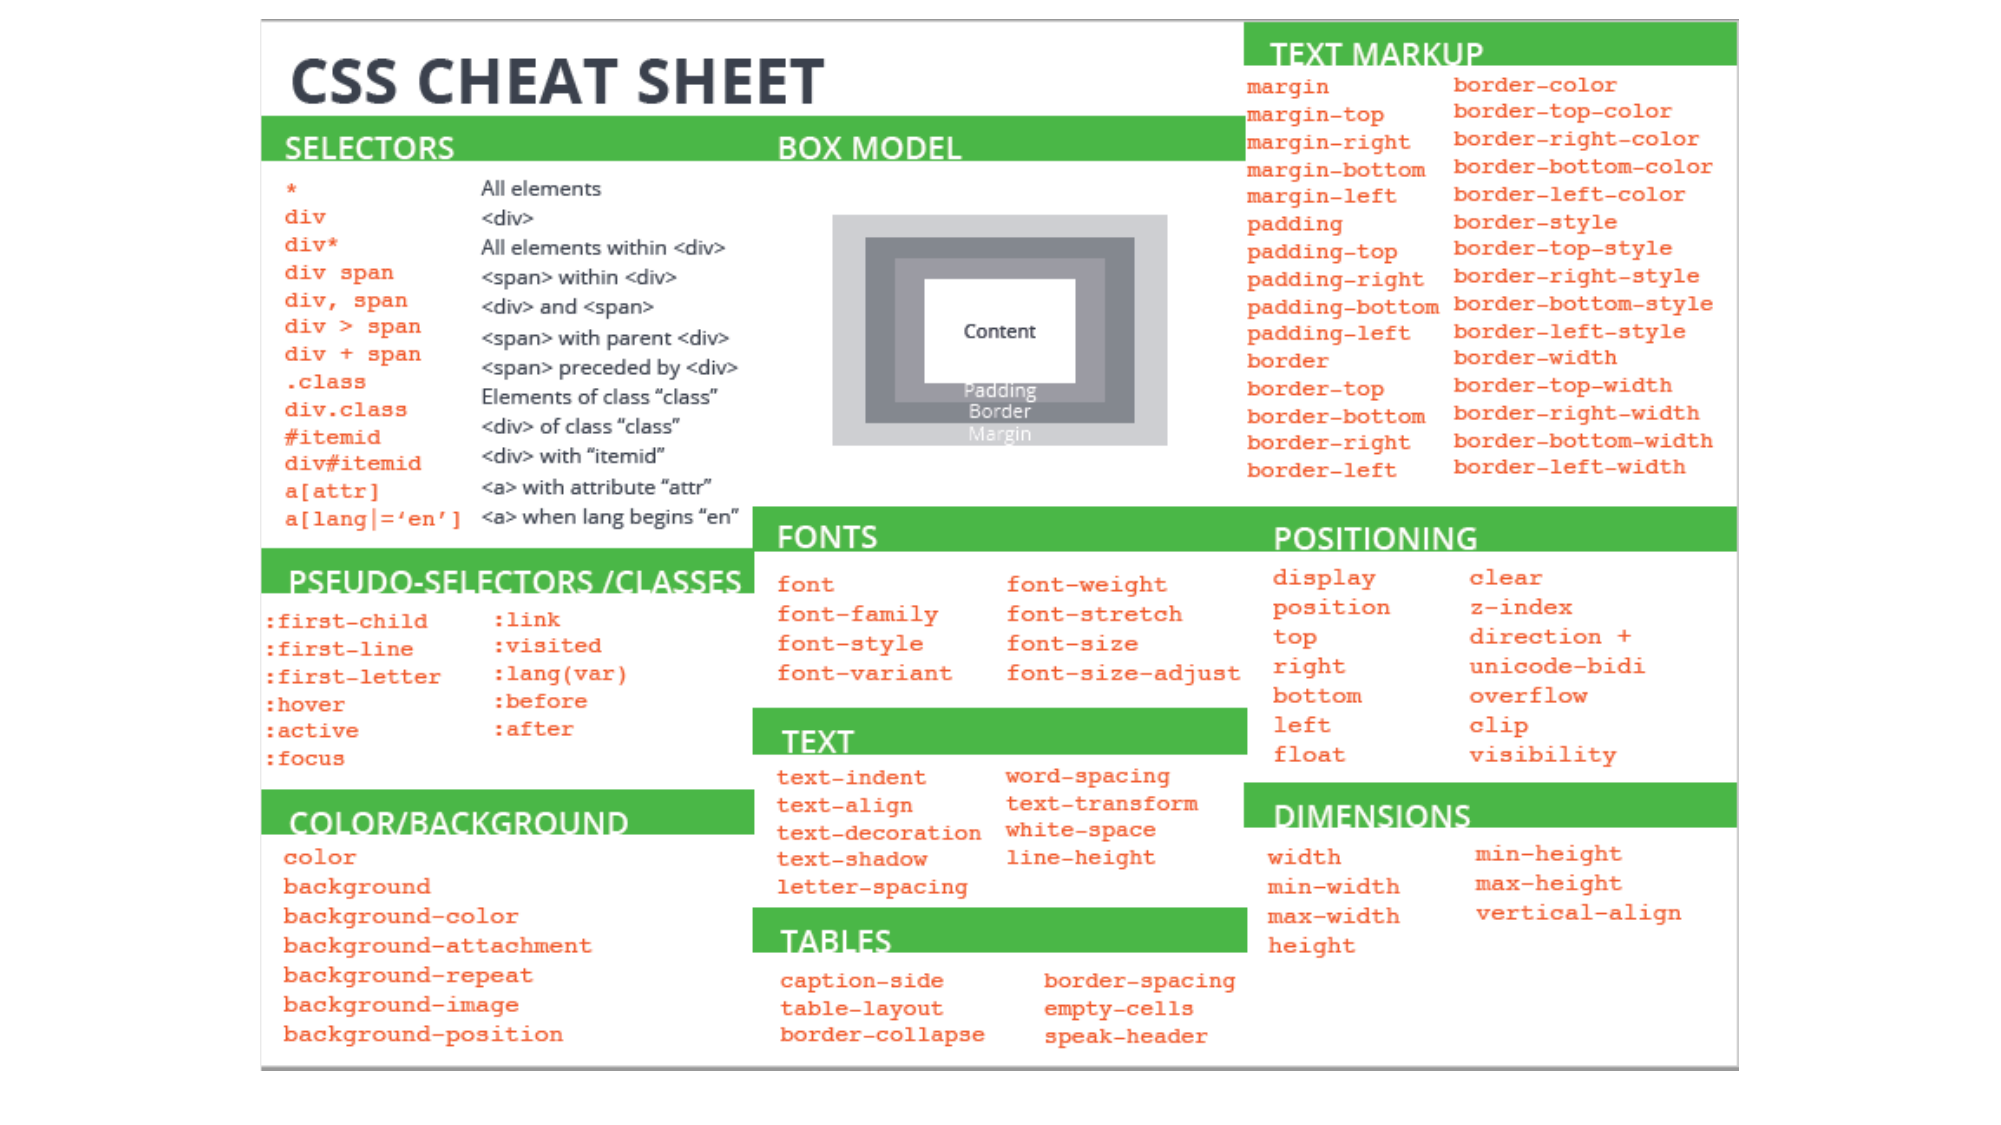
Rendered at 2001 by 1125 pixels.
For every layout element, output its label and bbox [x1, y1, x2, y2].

picture [260, 19, 1739, 1071]
